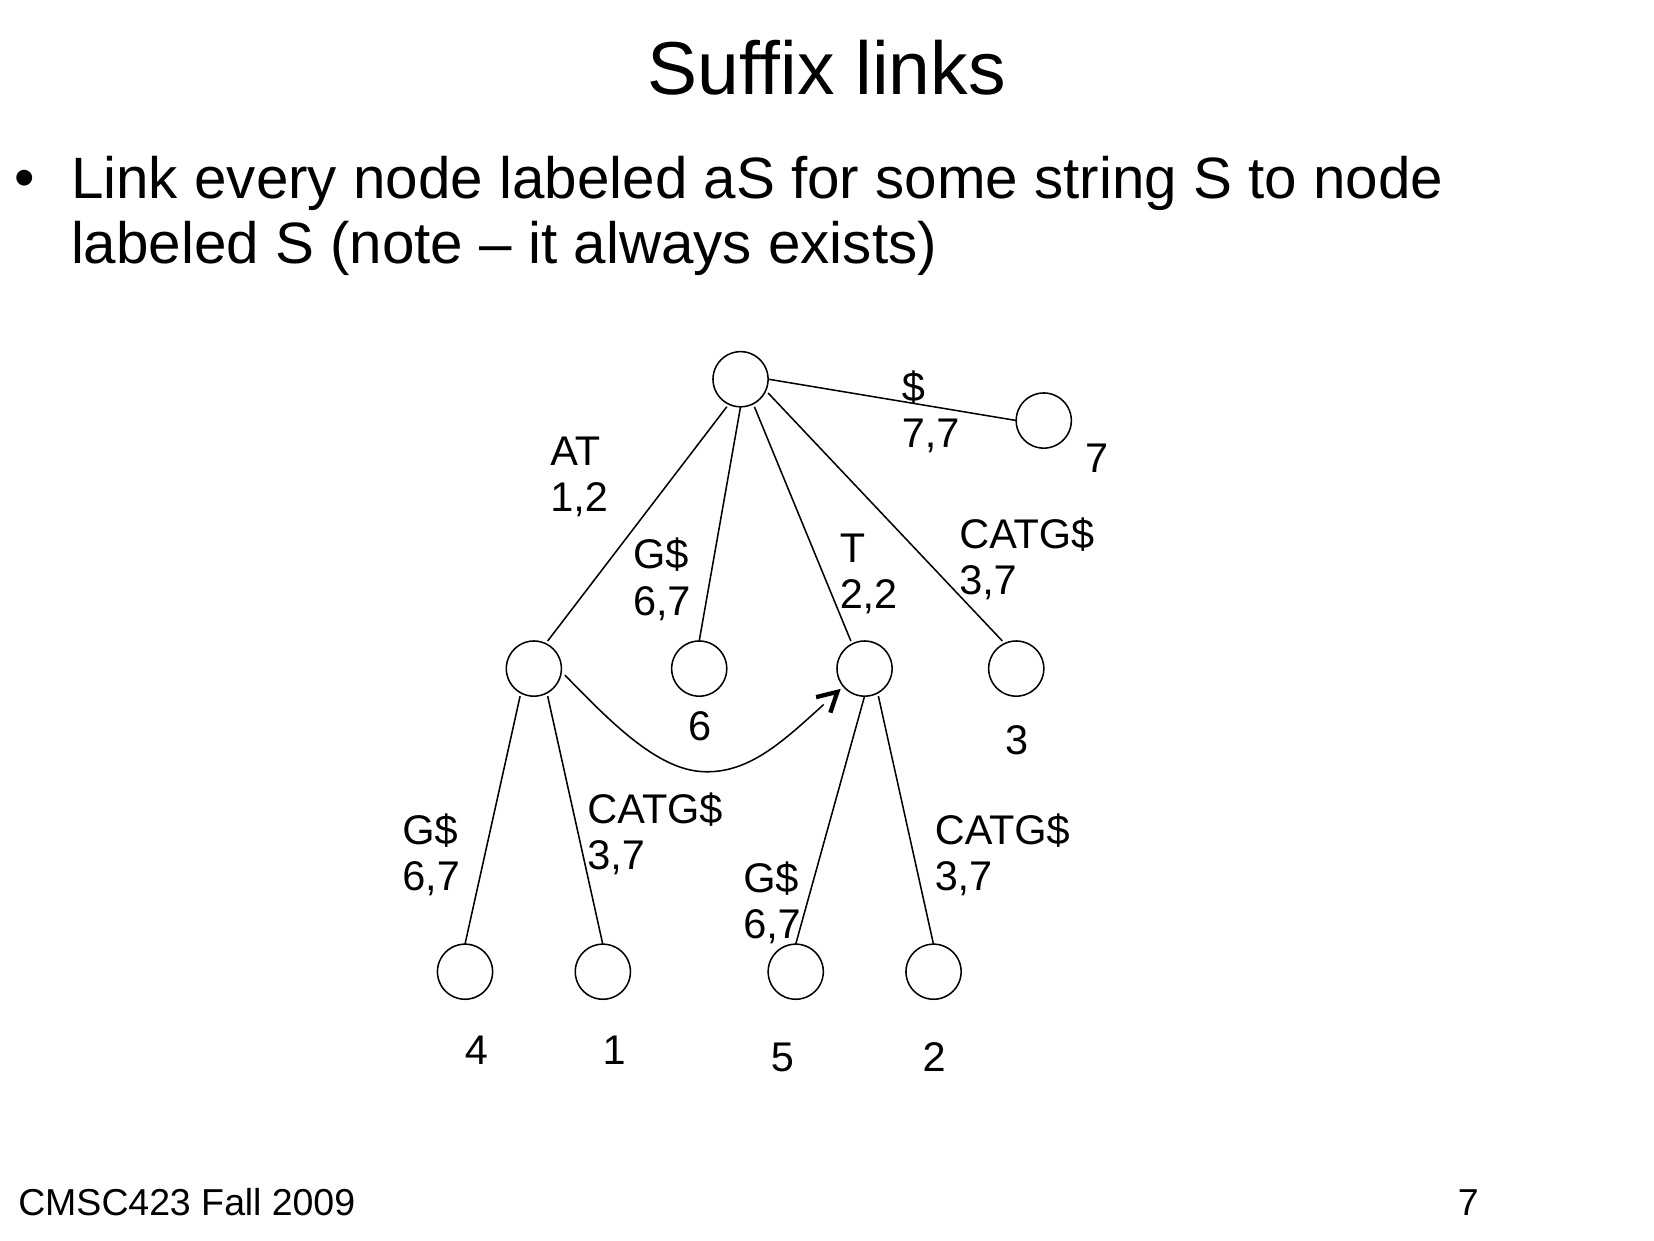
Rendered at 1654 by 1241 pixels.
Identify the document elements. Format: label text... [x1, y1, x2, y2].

text_box 4 [450, 1019, 503, 1082]
text_box 3 [990, 709, 1044, 772]
text_box T 2,2 [825, 516, 913, 625]
text_box CATG$ 3,7 [944, 503, 1110, 612]
text_box G$ 6,7 [618, 523, 706, 632]
text_box 6 [673, 695, 727, 758]
title Suffix links [0, 10, 1654, 127]
text_box 7 [1070, 427, 1123, 489]
text_box G$ 6,7 [387, 799, 475, 908]
text_box AT 1,2 [535, 419, 623, 528]
text_box CATG$ 3,7 [920, 799, 1085, 908]
text_box 1 [587, 1019, 641, 1082]
text_box 2 [907, 1026, 961, 1088]
text_box $ 7,7 [887, 356, 975, 465]
text_box 5 [756, 1026, 809, 1088]
text_box CATG$ 3,7 [572, 778, 738, 887]
list Link every node labeled aS for some string S to node labeled S (note – it always exists) [0, 137, 1654, 1241]
text_box G$ 6,7 [728, 847, 816, 955]
